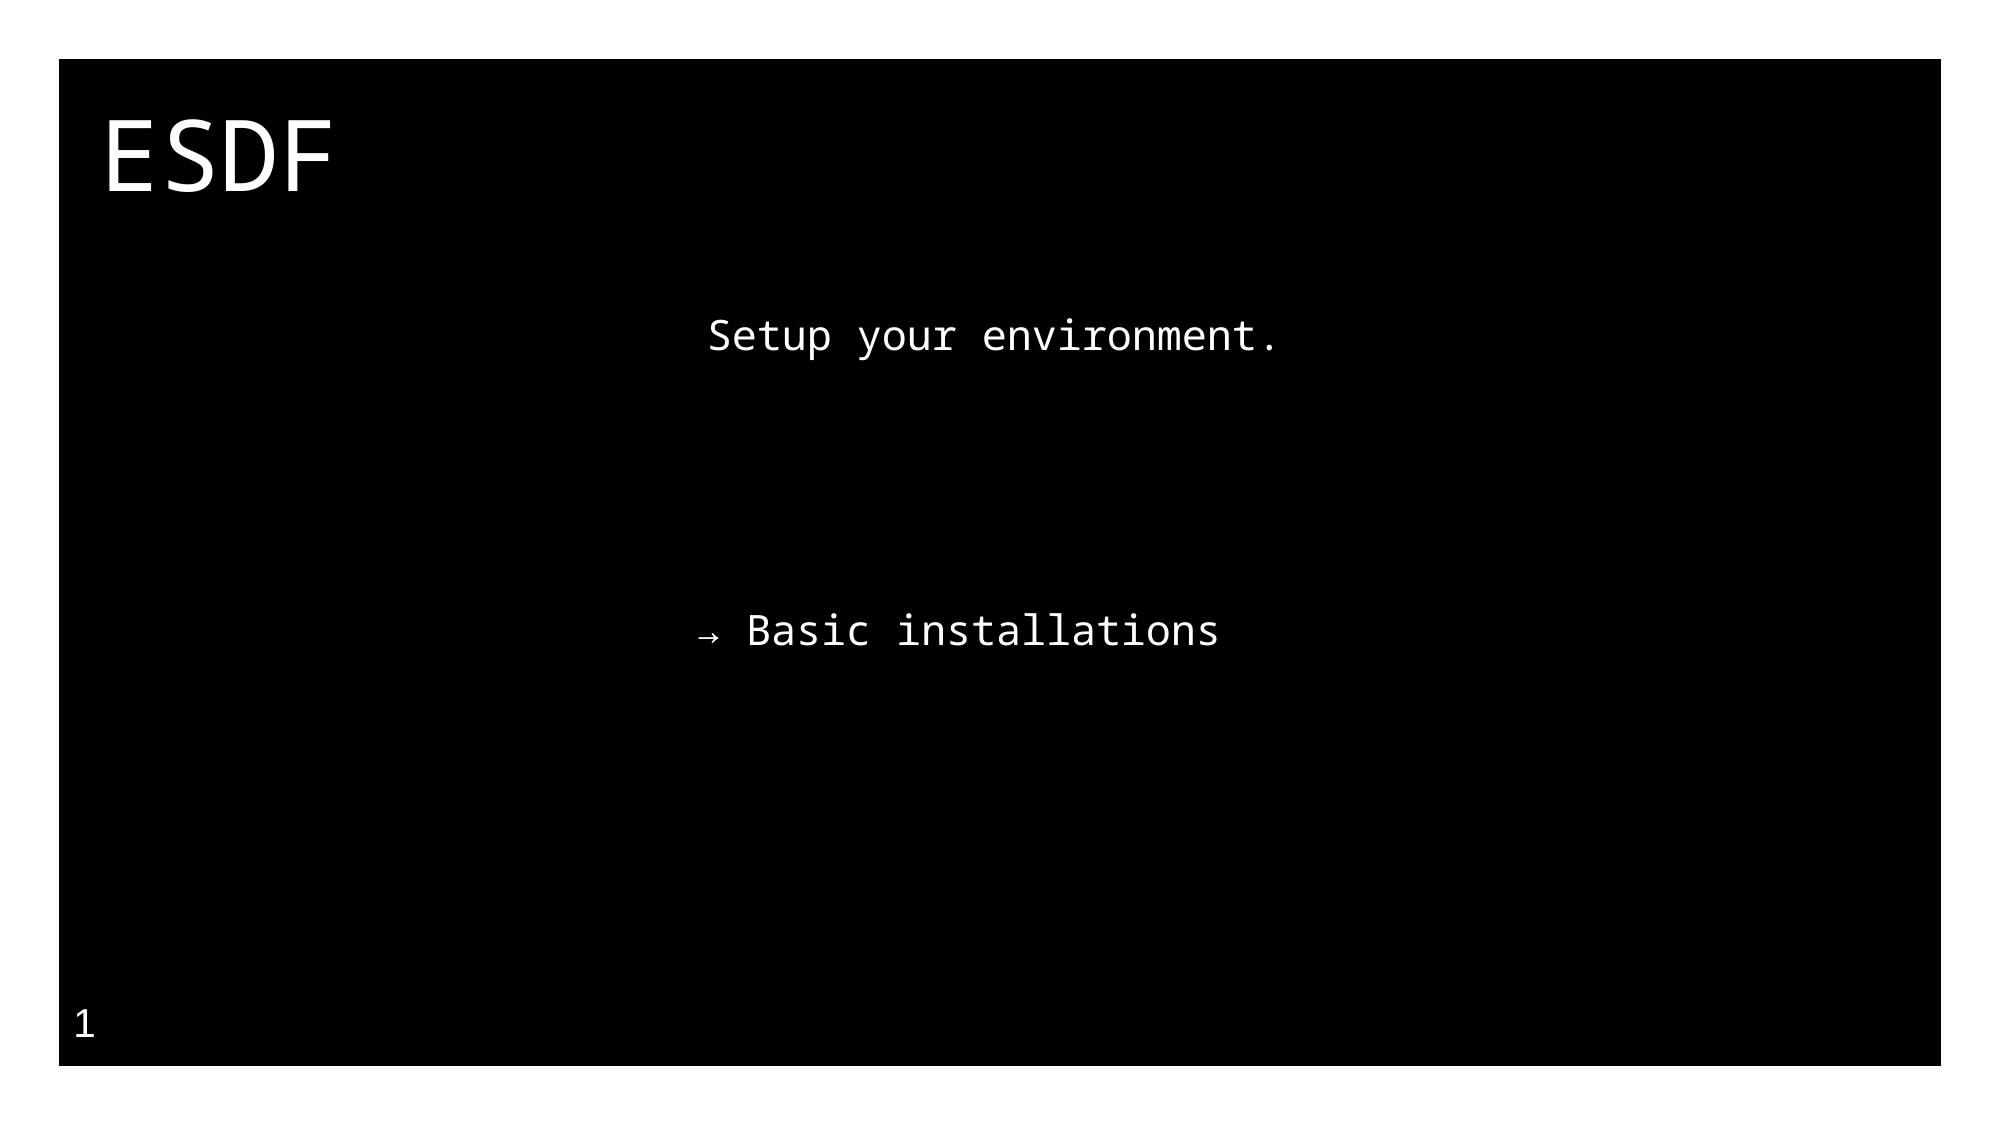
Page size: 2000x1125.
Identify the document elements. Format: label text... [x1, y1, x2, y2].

subtitle Setup your environment. → Basic installations [546, 96, 1443, 989]
text_box 1 [58, 992, 773, 1070]
title ESDF [100, 0, 515, 396]
